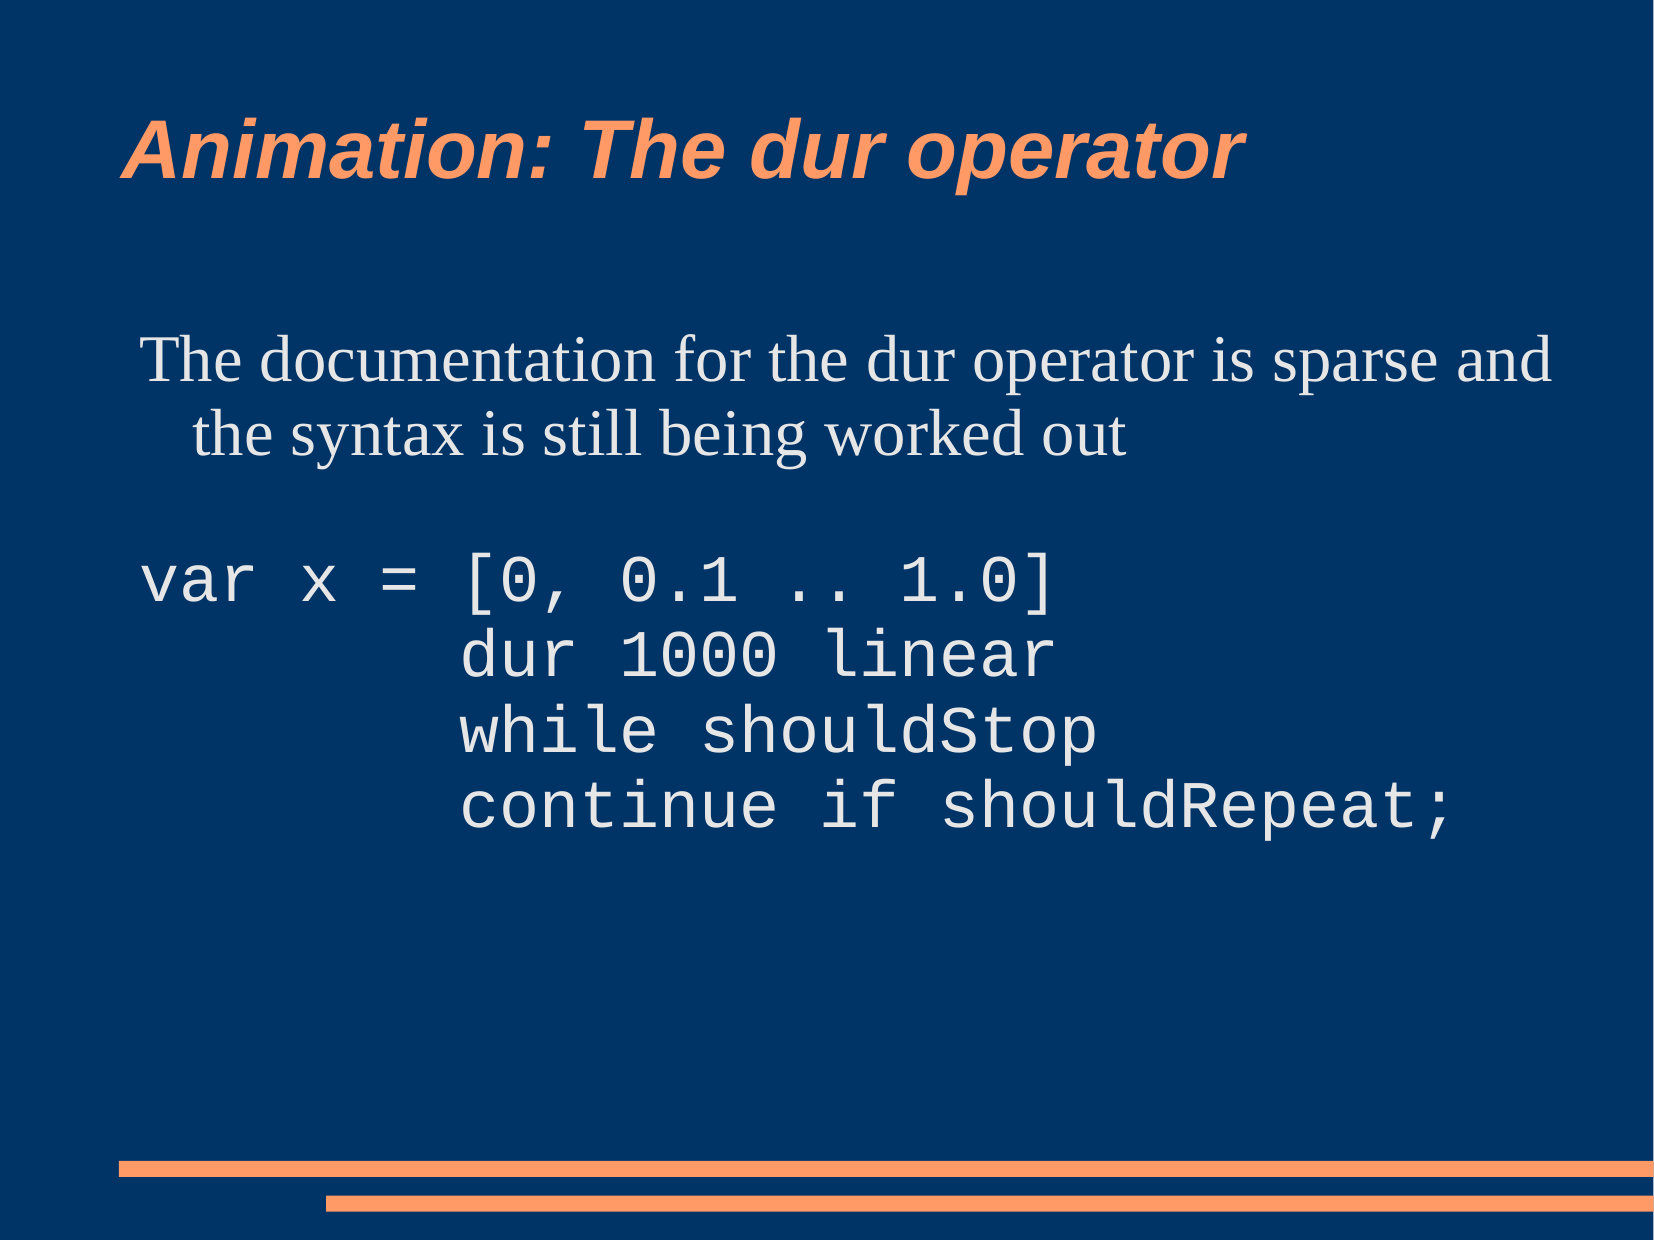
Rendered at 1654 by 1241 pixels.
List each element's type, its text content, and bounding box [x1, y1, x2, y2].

title Animation: The dur operator [121, 46, 1534, 254]
list The documentation for the dur operator is sparse and the syntax is still being worked out var x = [0, 0.1 .. 1.0] dur 1000 linear while shouldStop continue if shouldRepeat; [121, 322, 1561, 1133]
